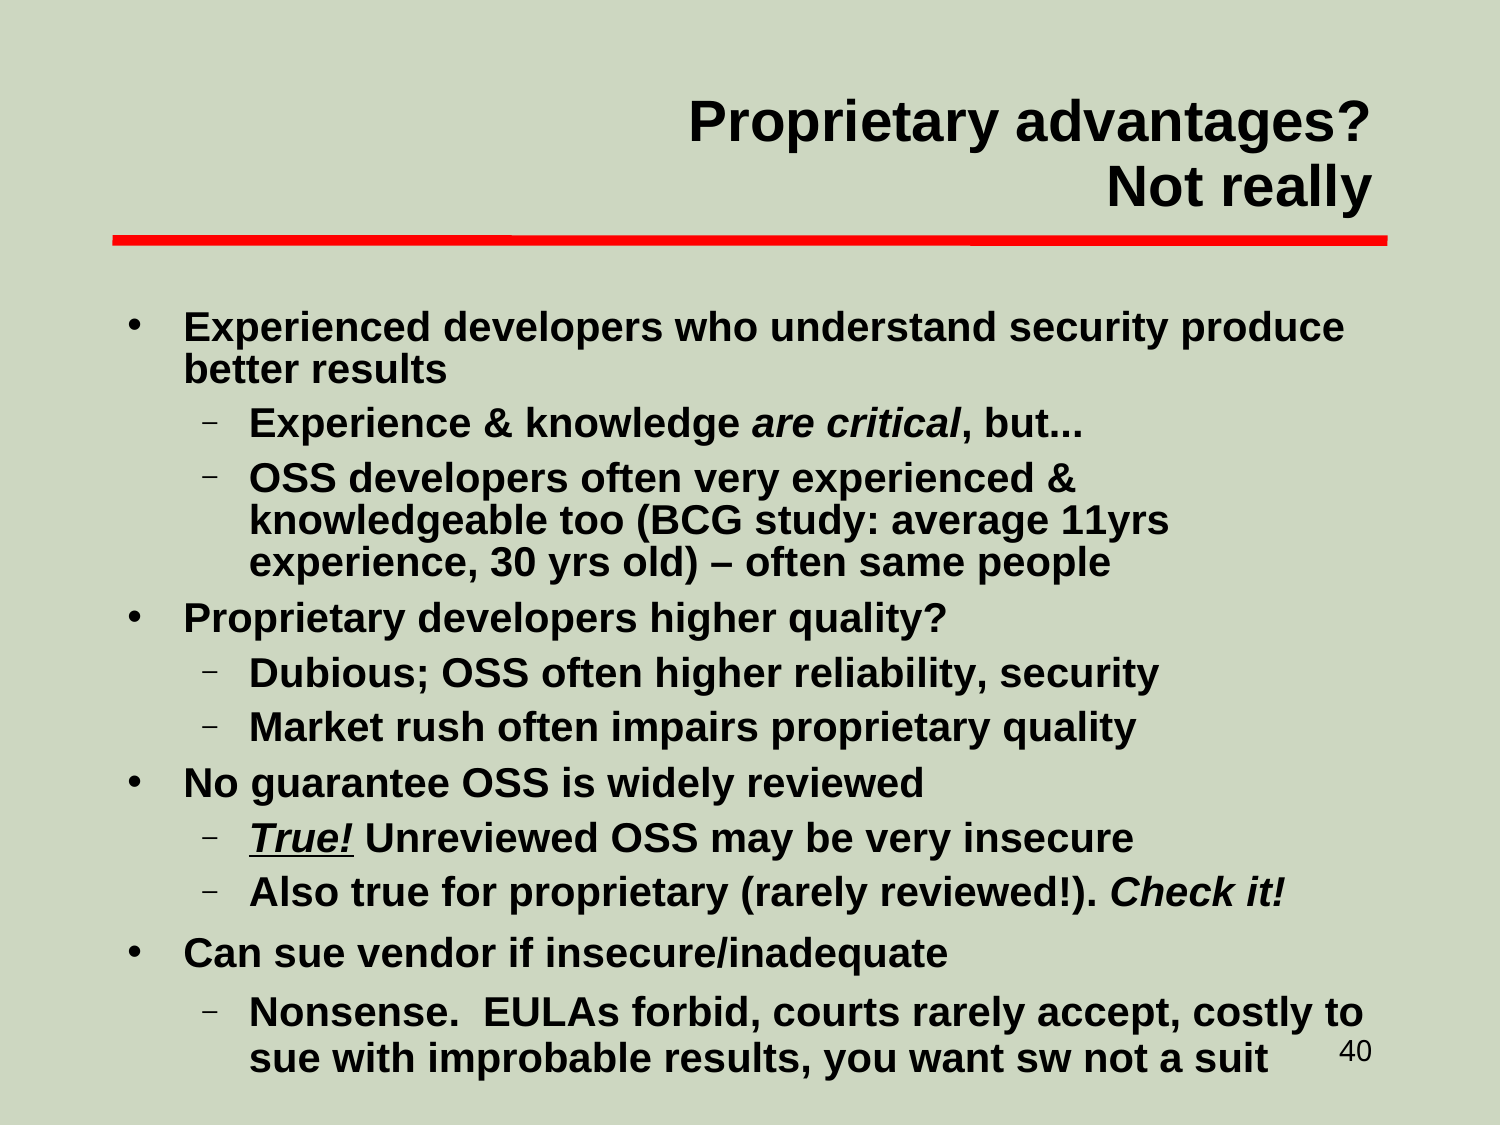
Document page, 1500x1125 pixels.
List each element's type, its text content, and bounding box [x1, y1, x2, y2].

list Experienced developers who understand security produce better results Experience & knowledge are critical, but... OSS developers often very experienced & knowledgeable too (BCG study: average 11yrs experience, 30 yrs old) – often same people Proprietary developers higher quality? Dubious; OSS often higher reliability, security Market rush often impairs proprietary quality No guarantee OSS is widely reviewed True! Unreviewed OSS may be very insecure Also true for proprietary (rarely reviewed!). Check it! Can sue vendor if insecure/inadequate Nonsense. EULAs forbid, courts rarely accept, costly to sue with improbable results, you want sw not a suit [112, 299, 1388, 1092]
title Proprietary advantages? Not really [337, 81, 1388, 228]
